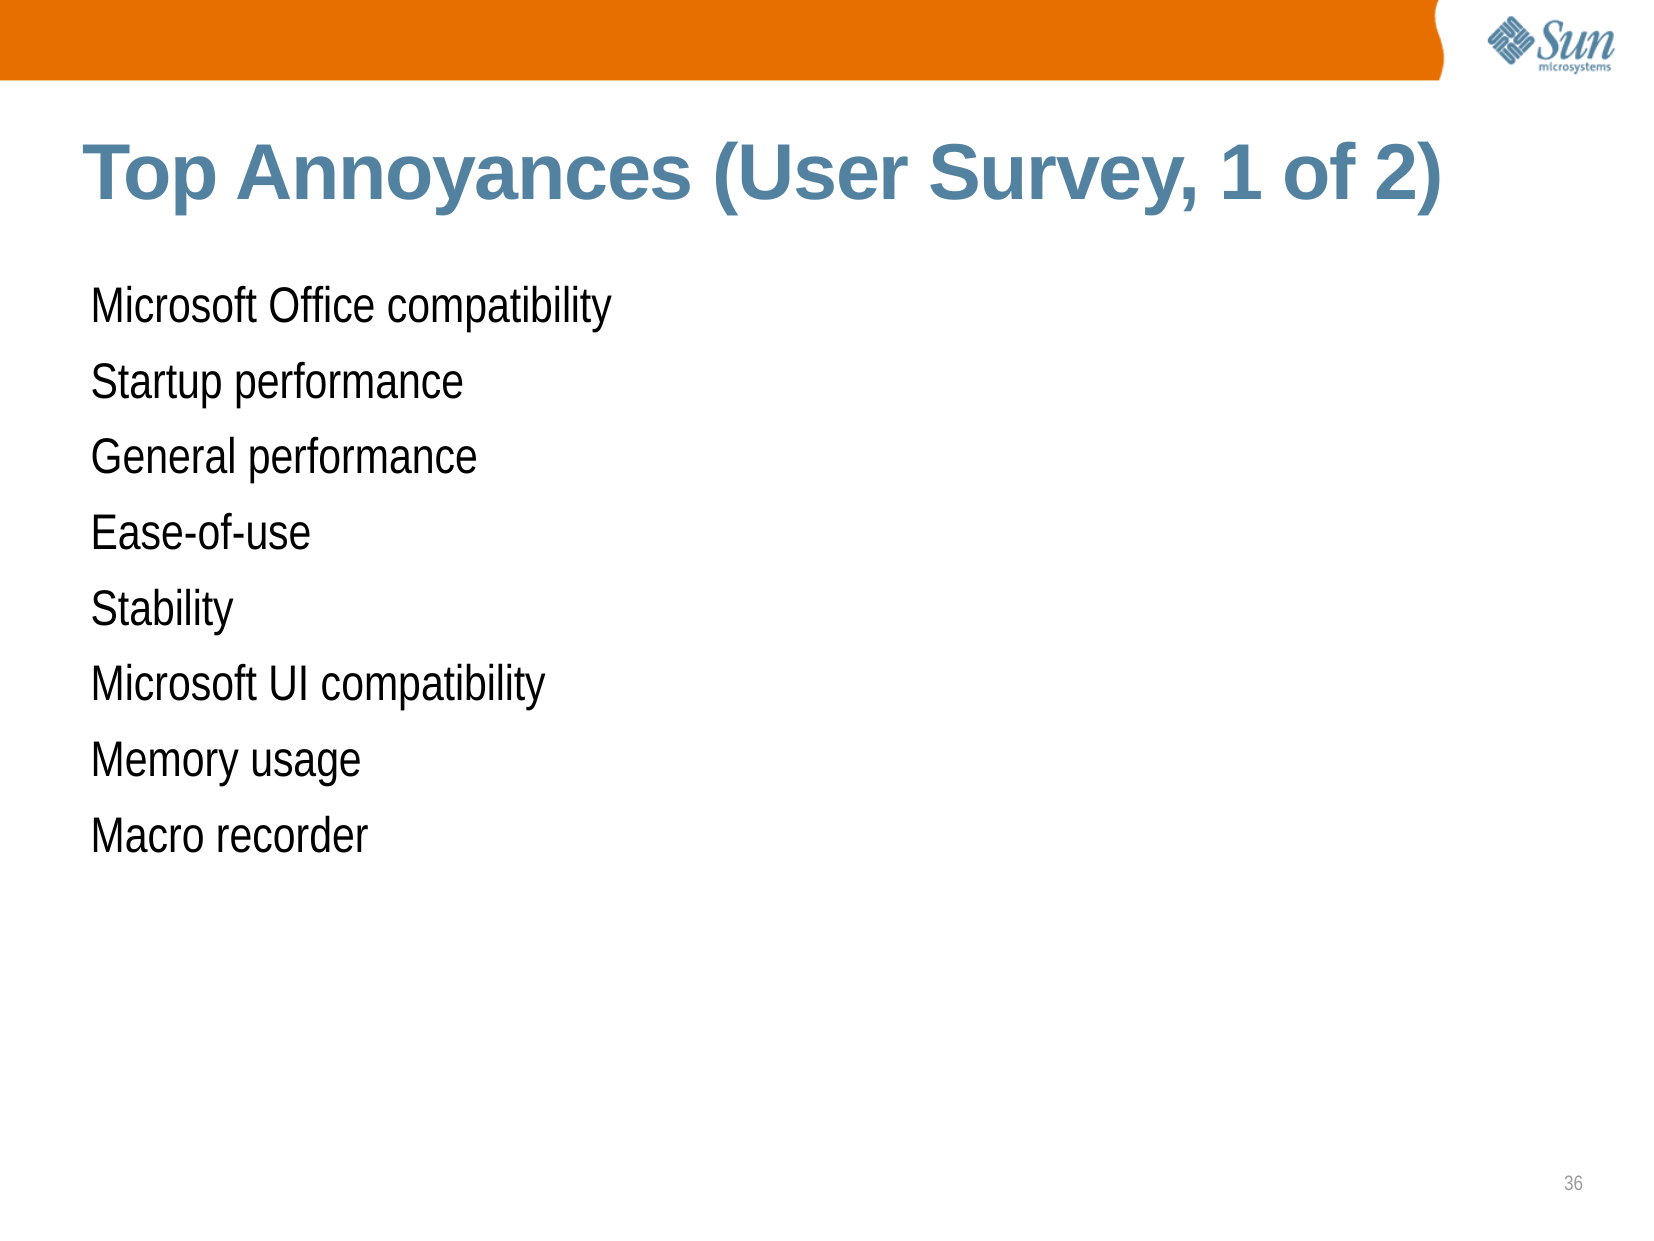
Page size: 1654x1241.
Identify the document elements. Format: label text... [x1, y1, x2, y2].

list Microsoft Office compatibility Startup performance General performance Ease-of-use Stability Microsoft UI compatibility Memory usage Macro recorder [71, 283, 1545, 978]
picture [0, 0, 1654, 83]
title Top Annoyances (User Survey, 1 of 2) [82, 135, 1585, 251]
